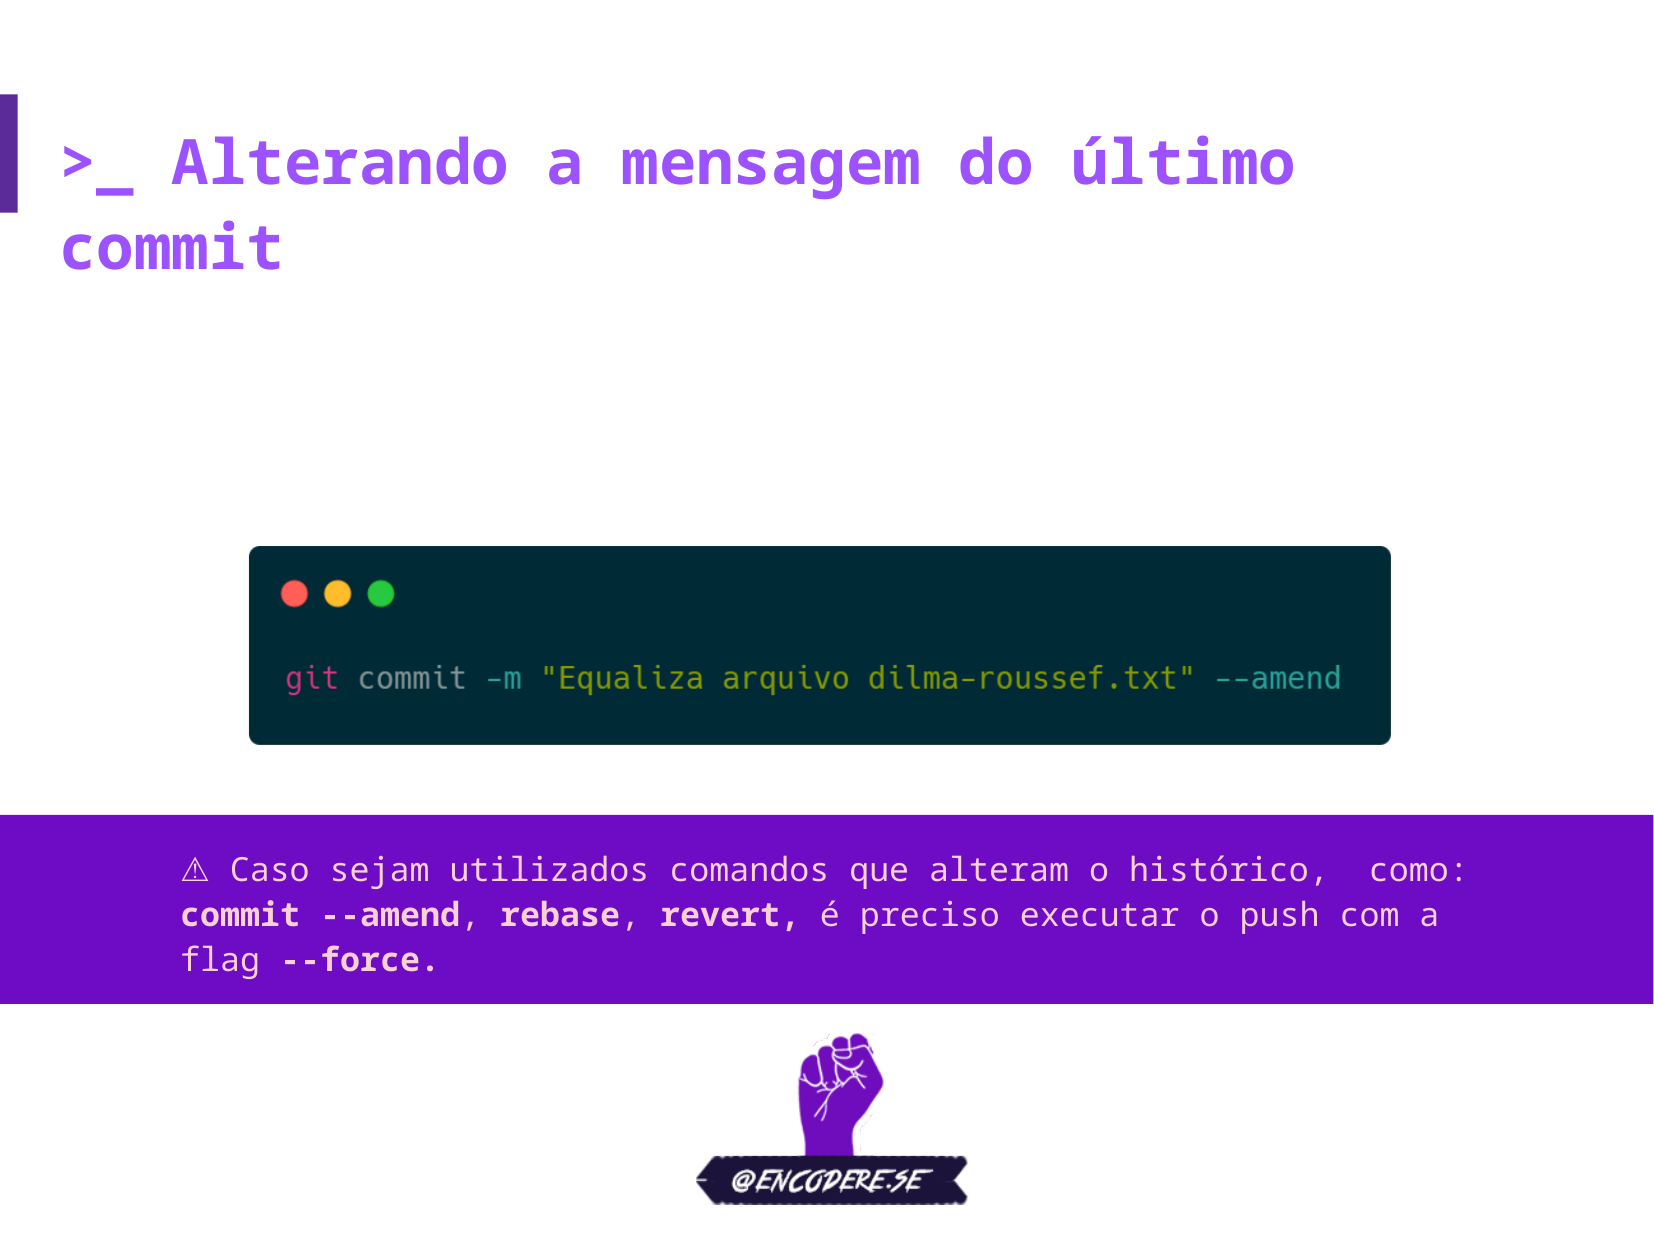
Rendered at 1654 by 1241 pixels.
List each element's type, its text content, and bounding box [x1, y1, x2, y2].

text_box [0, 814, 1654, 1004]
picture [696, 1027, 969, 1205]
text_box [0, 94, 18, 213]
picture [129, 425, 1511, 866]
text_box ⚠️ Caso sejam utilizados comandos que alteram o histórico, como: commit --amend, rebase, revert, é preciso executar o push com a flag --force. [165, 838, 1501, 977]
title >_ Alterando a mensagem do último commit [59, 118, 1489, 273]
